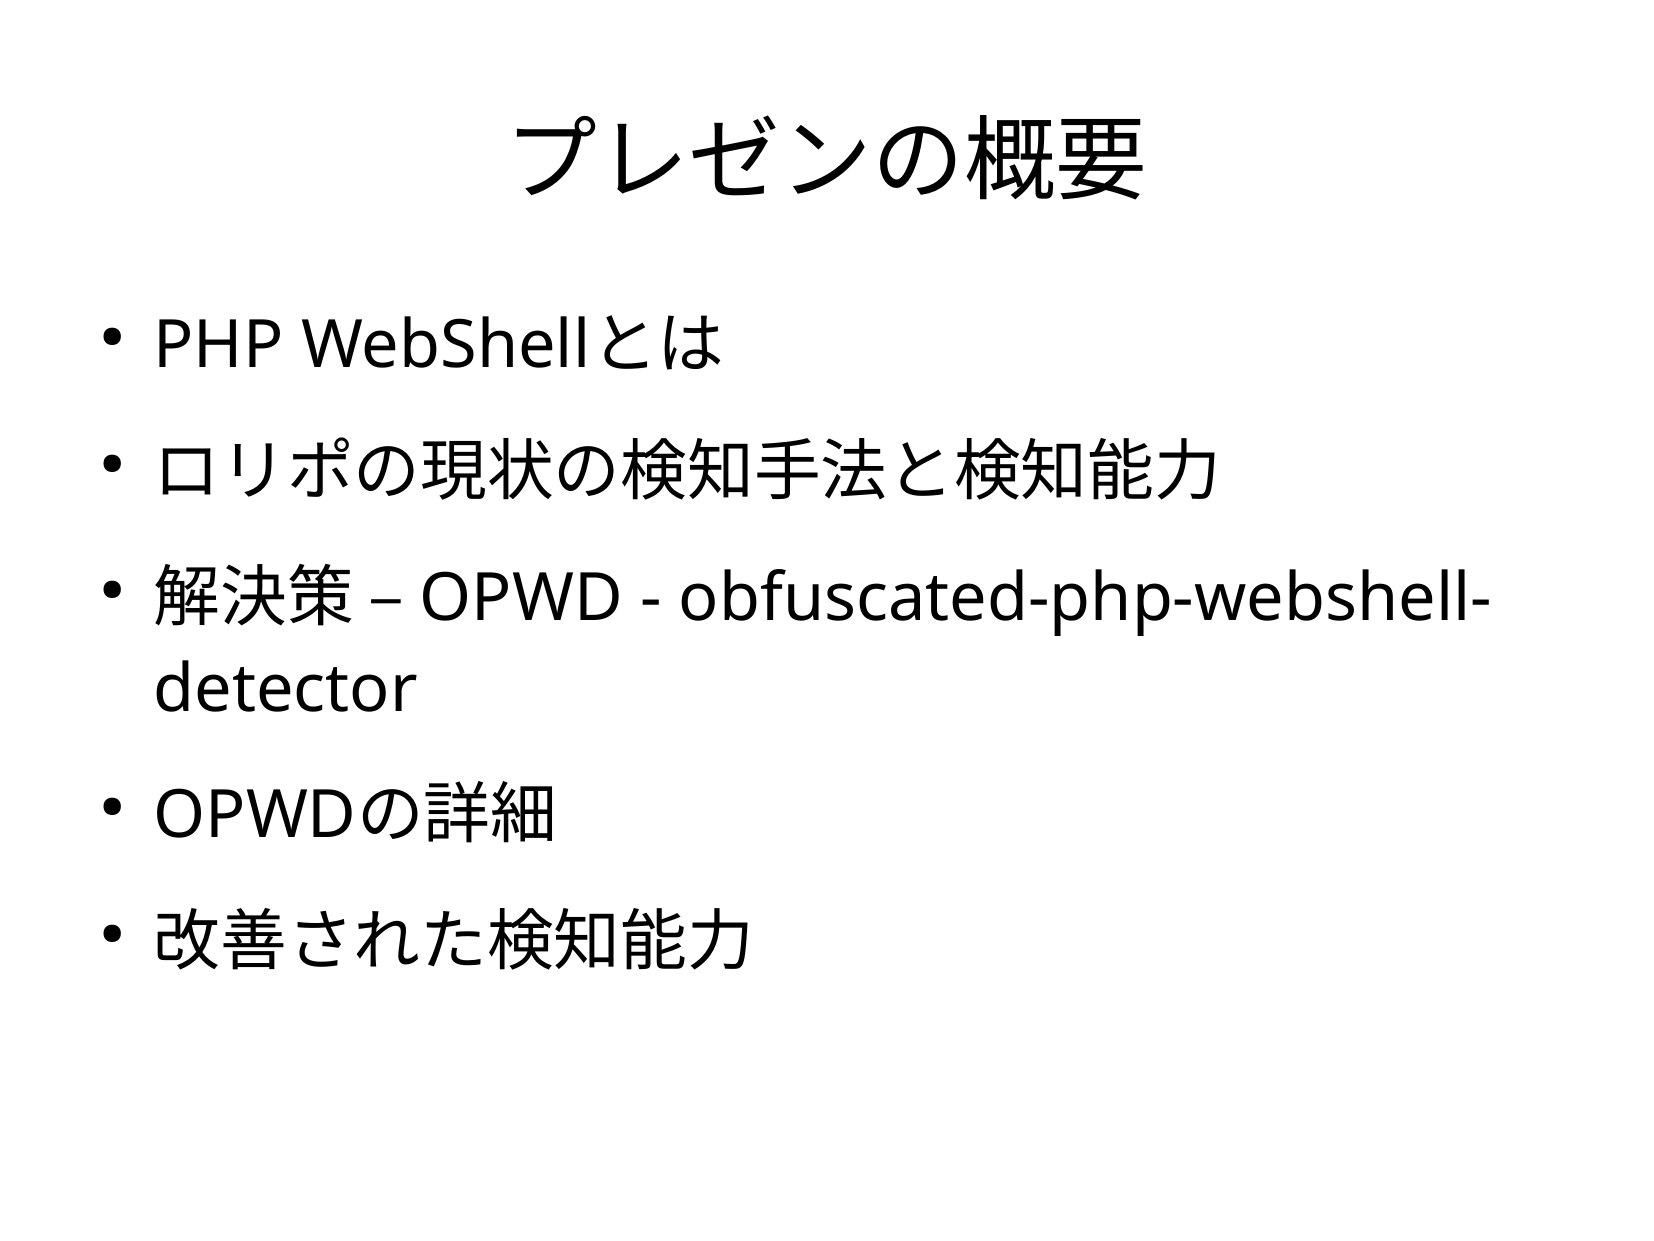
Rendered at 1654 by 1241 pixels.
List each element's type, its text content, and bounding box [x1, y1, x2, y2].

list PHP WebShellとは ロリポの現状の検知手法と検知能力 解決策 – OPWD - obfuscated-php-webshell-detector OPWDの詳細 改善された検知能力 [82, 290, 1571, 1010]
title プレゼンの概要 [82, 49, 1571, 257]
